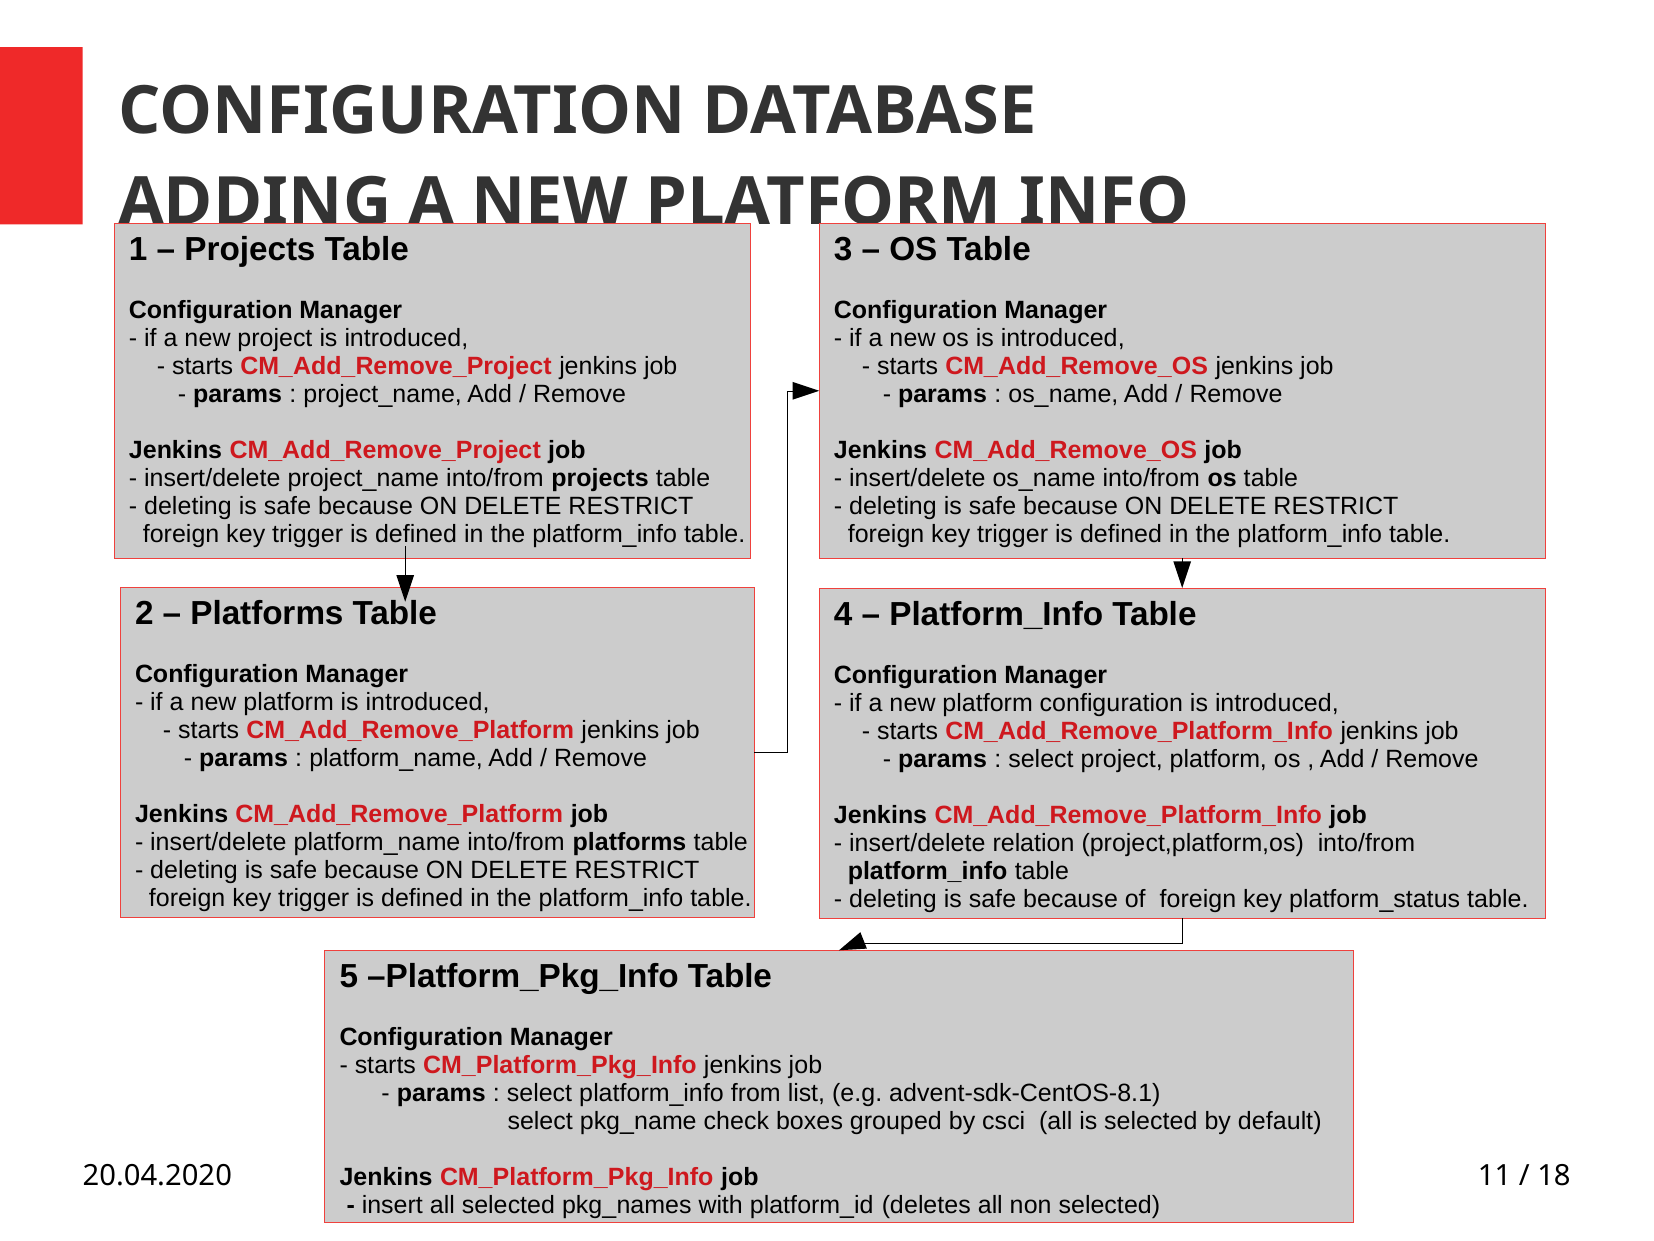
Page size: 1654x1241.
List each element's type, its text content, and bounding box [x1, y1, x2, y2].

text_box 5 –Platform_Pkg_Info Table Configuration Manager - starts CM_Platform_Pkg_Info jenkins job - params : select platform_info from list, (e.g. advent-sdk-CentOS-8.1) select pkg_name check boxes grouped by csci (all is selected by default) Jenkins CM_Platform_Pkg_Info job - insert all selected pkg_names with platform_id (deletes all non selected) [324, 950, 1354, 1223]
text_box 4 – Platform_Info Table Configuration Manager - if a new platform configuration is introduced, - starts CM_Add_Remove_Platform_Info jenkins job - params : select project, platform, os , Add / Remove Jenkins CM_Add_Remove_Platform_Info job - insert/delete relation (project,platform,os) into/from platform_info table - deleting is safe because of foreign key platform_status table. [819, 588, 1546, 919]
text_box 1 – Projects Table Configuration Manager - if a new project is introduced, - starts CM_Add_Remove_Project jenkins job - params : project_name, Add / Remove Jenkins CM_Add_Remove_Project job - insert/delete project_name into/from projects table - deleting is safe because ON DELETE RESTRICT foreign key trigger is defined in the platform_info table. [114, 223, 751, 559]
text_box 3 – OS Table Configuration Manager - if a new os is introduced, - starts CM_Add_Remove_OS jenkins job - params : os_name, Add / Remove Jenkins CM_Add_Remove_OS job - insert/delete os_name into/from os table - deleting is safe because ON DELETE RESTRICT foreign key trigger is defined in the platform_info table. [819, 223, 1546, 559]
title CONFIGURATION DATABASE ADDING A NEW PLATFORM INFO [118, 49, 1571, 257]
text_box 2 – Platforms Table Configuration Manager - if a new platform is introduced, - starts CM_Add_Remove_Platform jenkins job - params : platform_name, Add / Remove Jenkins CM_Add_Remove_Platform job - insert/delete platform_name into/from platforms table - deleting is safe because ON DELETE RESTRICT foreign key trigger is defined in the platform_info table. [120, 587, 755, 918]
